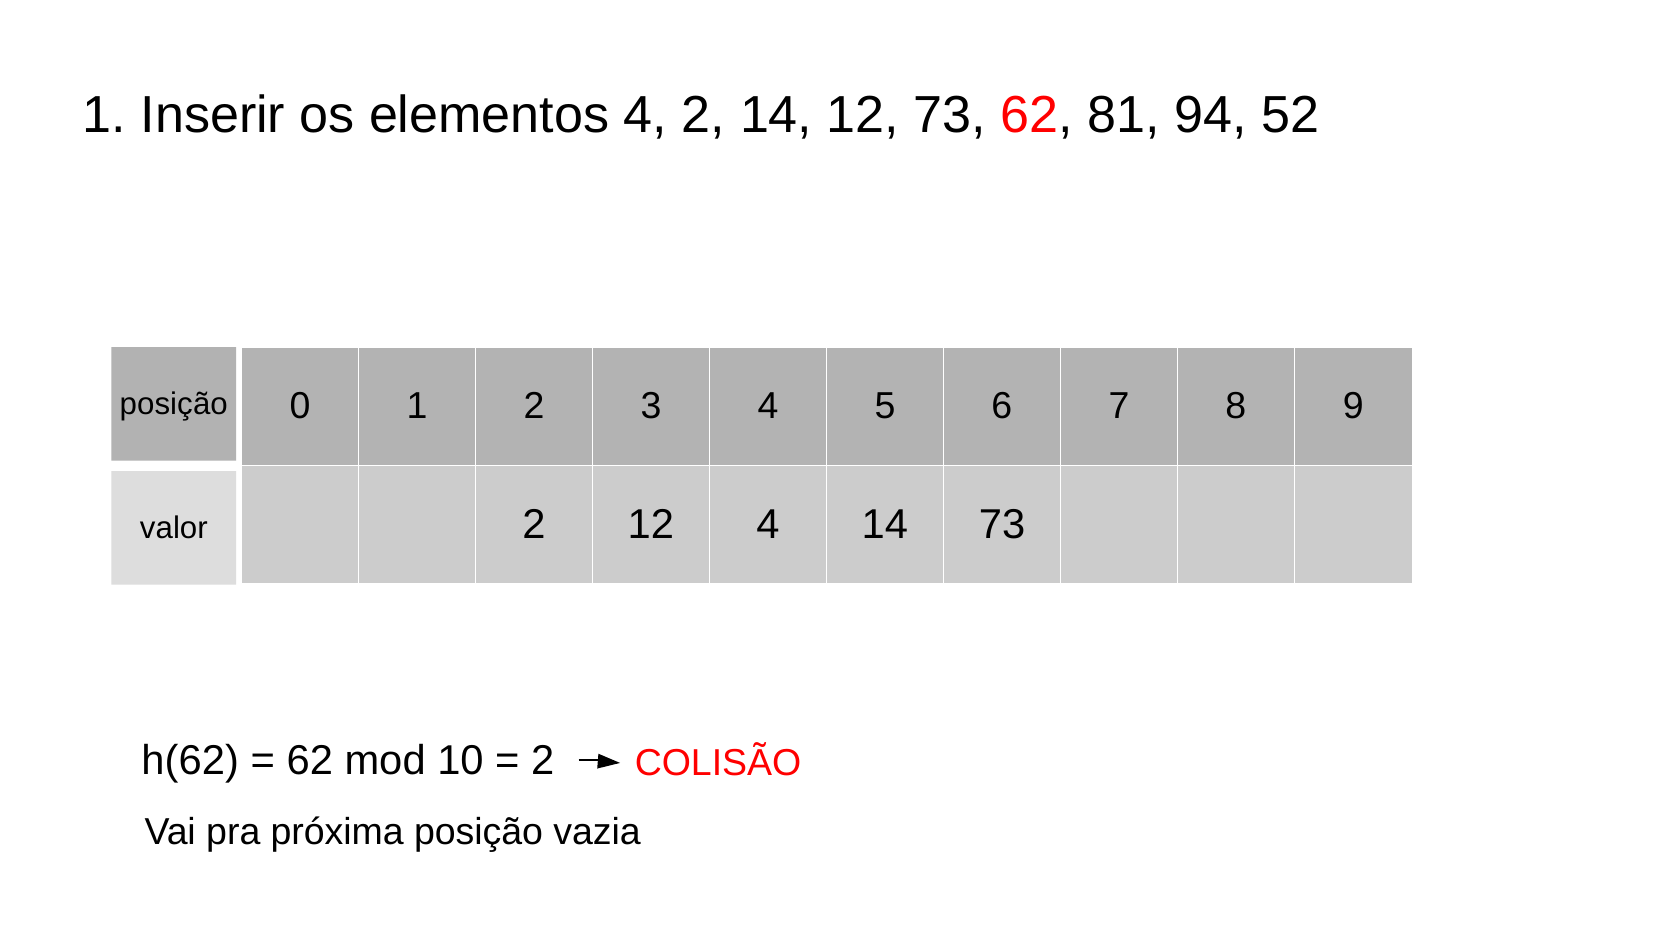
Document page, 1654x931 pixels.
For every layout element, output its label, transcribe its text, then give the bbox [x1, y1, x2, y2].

table_header 0 [242, 348, 358, 465]
table_header 4 [710, 348, 826, 465]
table_header 6 [944, 348, 1060, 465]
text_box Vai pra próxima posição vazia [129, 803, 733, 902]
table_header 1 [359, 348, 475, 465]
table_cell 12 [593, 466, 709, 583]
text_box h(62) = 62 mod 10 = 2 [126, 729, 579, 791]
table_cell [1178, 466, 1294, 583]
text_box valor [111, 471, 237, 585]
table_cell 73 [944, 466, 1060, 583]
table_cell [242, 466, 358, 583]
table_header 7 [1061, 348, 1177, 465]
table_cell 14 [827, 466, 943, 583]
table_cell [1061, 466, 1177, 583]
table_cell [1295, 466, 1412, 583]
table_header 9 [1295, 348, 1412, 465]
title 1. Inserir os elementos 4, 2, 14, 12, 73, 62, 81, 94, 52 [82, 37, 1571, 193]
table_header 3 [593, 348, 709, 465]
table_header 2 [476, 348, 592, 465]
text_box posição [111, 347, 237, 461]
table_header 5 [827, 348, 943, 465]
table_header 8 [1178, 348, 1294, 465]
table_cell 4 [710, 466, 826, 583]
text_box COLISÃO [620, 734, 817, 792]
table_cell [359, 466, 475, 583]
table_cell 2 [476, 466, 592, 583]
